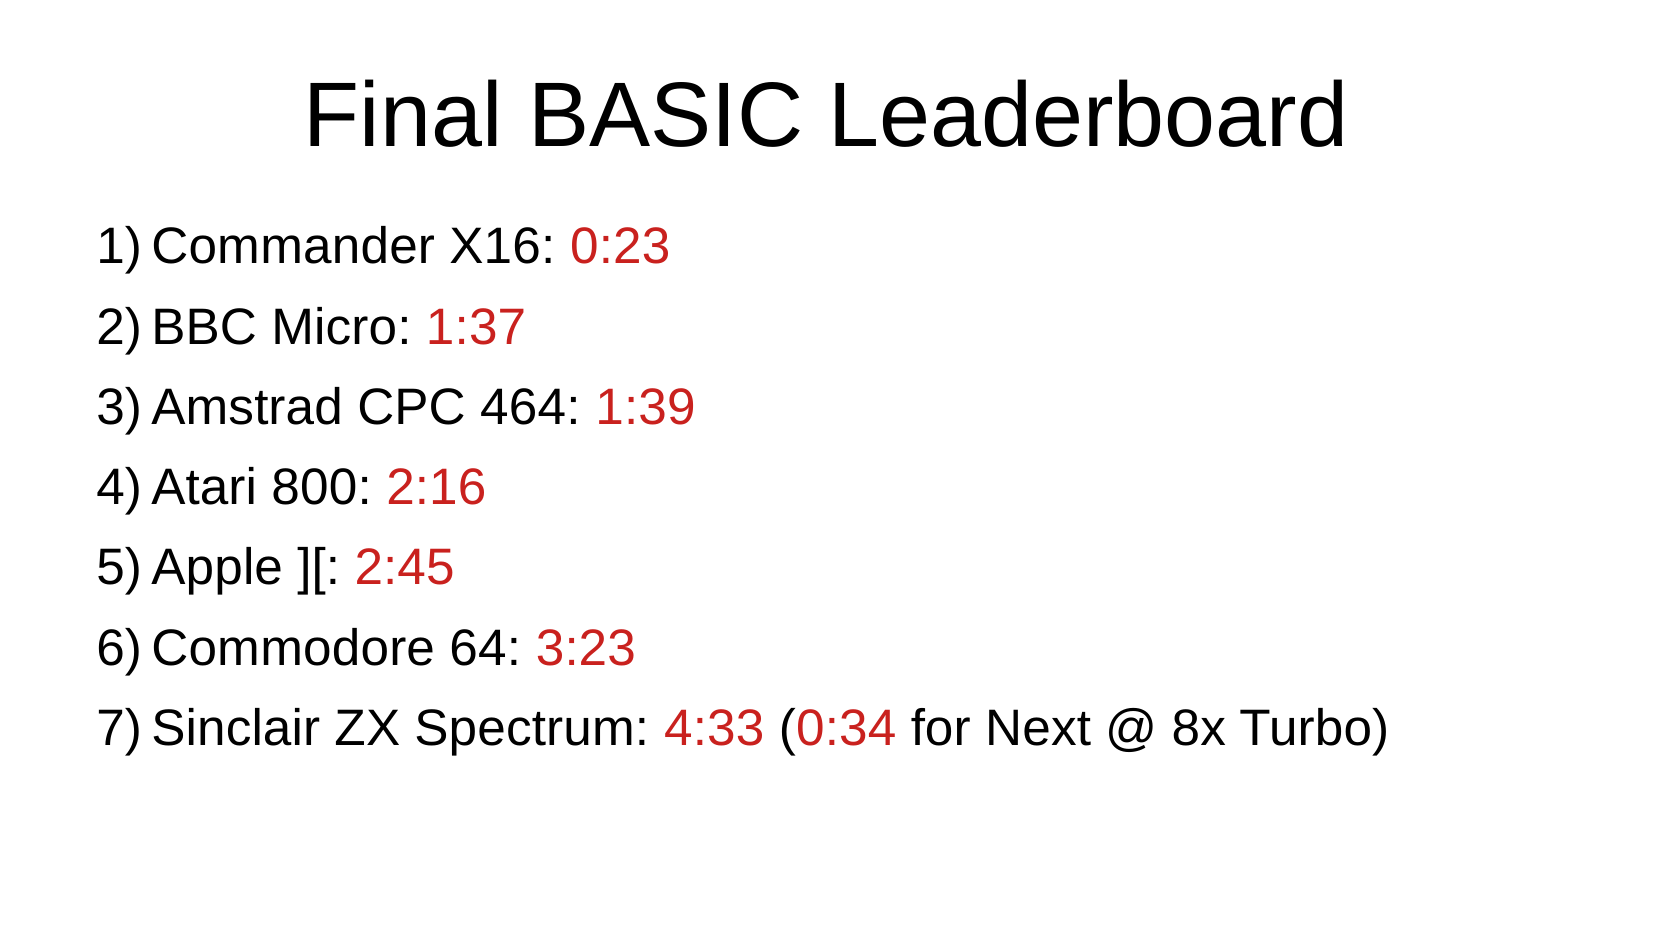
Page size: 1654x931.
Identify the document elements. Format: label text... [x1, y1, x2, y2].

list Commander X16: 0:23 BBC Micro: 1:37 Amstrad CPC 464: 1:39 Atari 800: 2:16 Apple ][: 2:45 Commodore 64: 3:23 Sinclair ZX Spectrum: 4:33 (0:34 for Next @ 8x Turbo) [82, 217, 1571, 757]
title Final BASIC Leaderboard [82, 37, 1571, 193]
